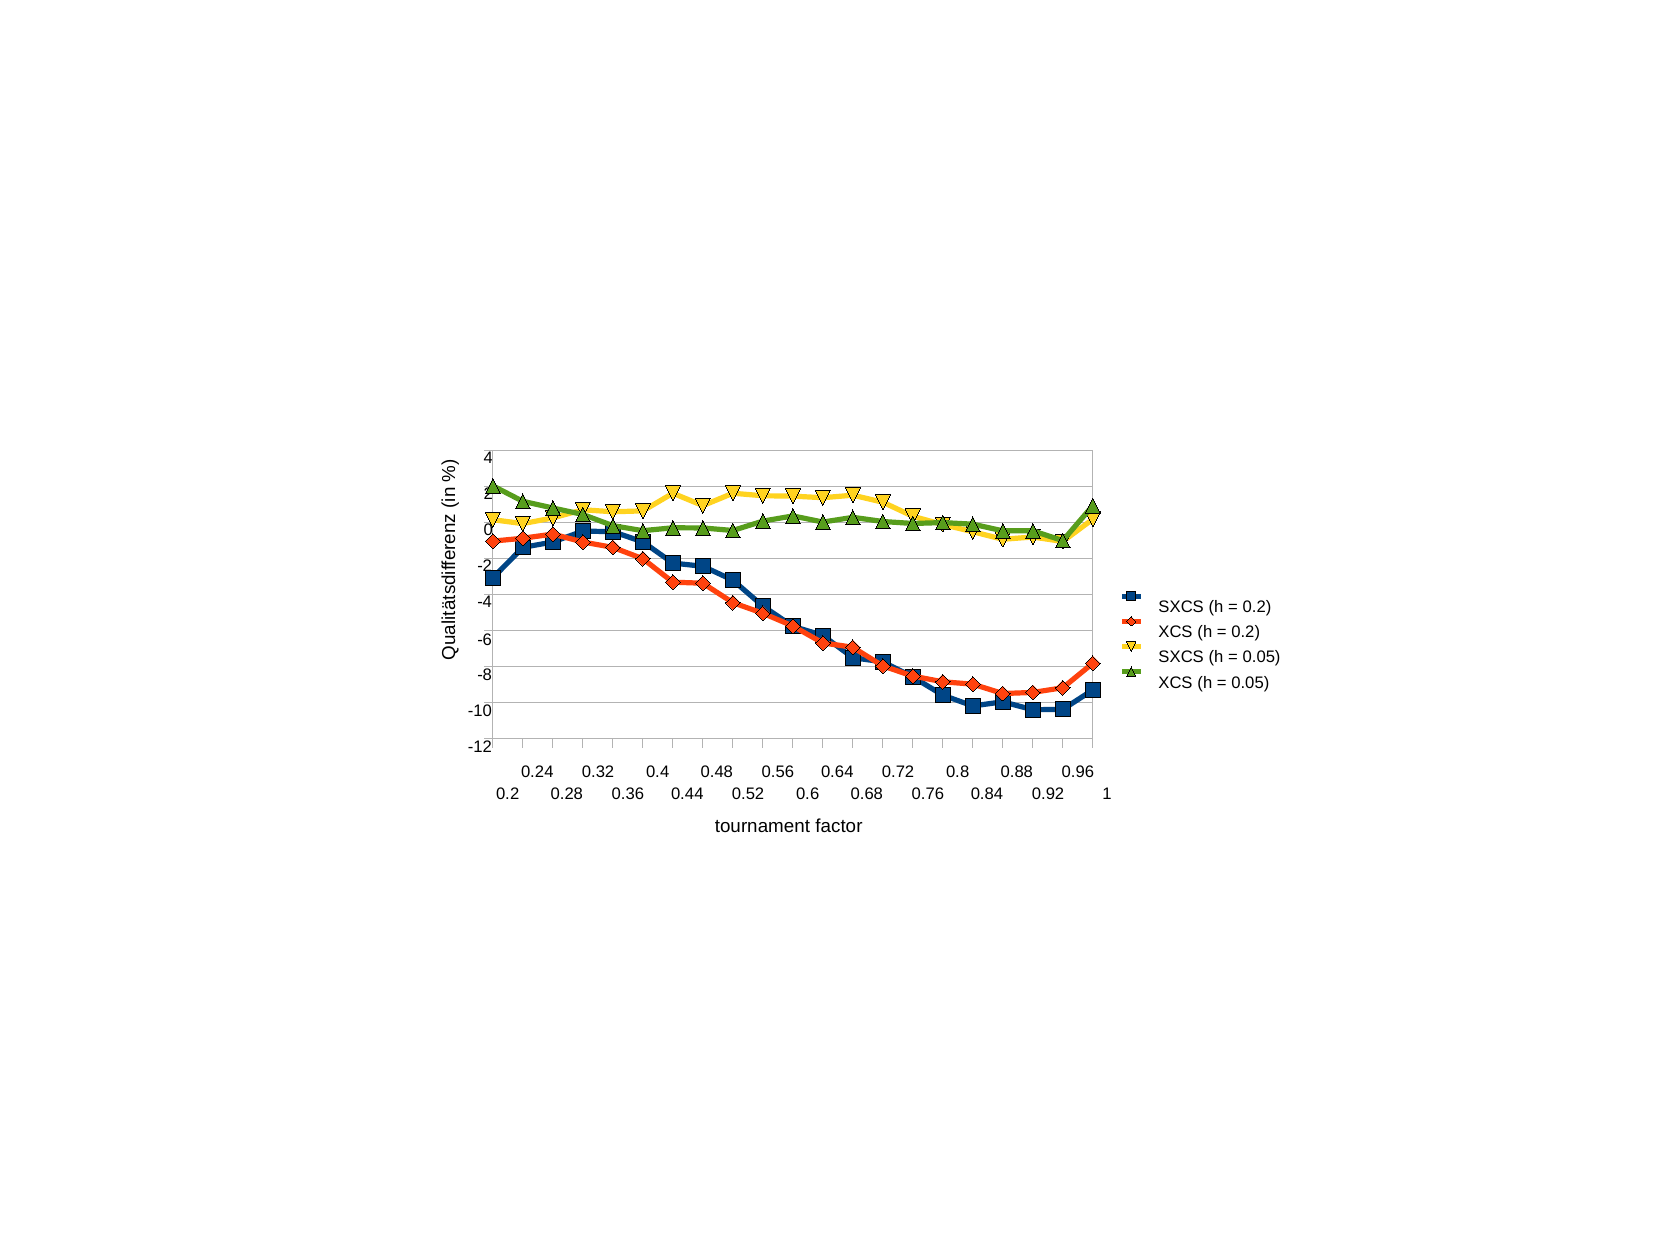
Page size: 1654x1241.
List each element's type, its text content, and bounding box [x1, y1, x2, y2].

text_box 1 [1087, 777, 1127, 811]
text_box 0 [468, 513, 508, 547]
text_box 0.28 [535, 777, 596, 811]
text_box SXCS (h = 0.05) [1143, 639, 1296, 674]
text_box 0.8 [931, 755, 985, 789]
text_box -12 [453, 730, 507, 764]
text_box XCS (h = 0.2) [1143, 614, 1275, 639]
text_box 0.52 [717, 777, 780, 807]
text_box 2 [468, 477, 508, 511]
text_box 4 [468, 441, 508, 475]
text_box 0.84 [956, 777, 1017, 811]
text_box 0.24 [506, 755, 567, 789]
text_box 0.88 [985, 755, 1046, 789]
text_box 0.44 [656, 777, 717, 811]
text_box 0.96 [1046, 755, 1109, 789]
text_box -8 [462, 658, 507, 692]
text_box XCS (h = 0.05) [1143, 666, 1285, 700]
text_box 0.4 [631, 755, 685, 789]
text_box SXCS (h = 0.2) [1143, 589, 1287, 624]
text_box -2 [500, 569, 507, 583]
text_box 0 [499, 513, 508, 518]
text_box -4 [467, 584, 507, 619]
text_box Qualitätsdifferenz (in %) [430, 444, 467, 675]
text_box 0.32 [567, 755, 630, 789]
text_box 0.76 [896, 777, 956, 811]
text_box [394, 431, 1294, 845]
text_box tournament factor [699, 807, 878, 844]
text_box 0.2 [481, 777, 535, 811]
text_box -10 [453, 694, 507, 728]
text_box 0.68 [835, 777, 896, 811]
text_box -2 [467, 548, 507, 583]
text_box 0.72 [867, 755, 930, 789]
text_box 0.56 [746, 755, 806, 789]
text_box 0.48 [685, 755, 746, 789]
text_box 0.64 [806, 755, 867, 789]
text_box -6 [467, 622, 507, 656]
text_box 0.6 [781, 777, 835, 807]
text_box 0.36 [596, 777, 656, 811]
text_box 0 [496, 543, 508, 547]
text_box 0.92 [1017, 777, 1080, 811]
